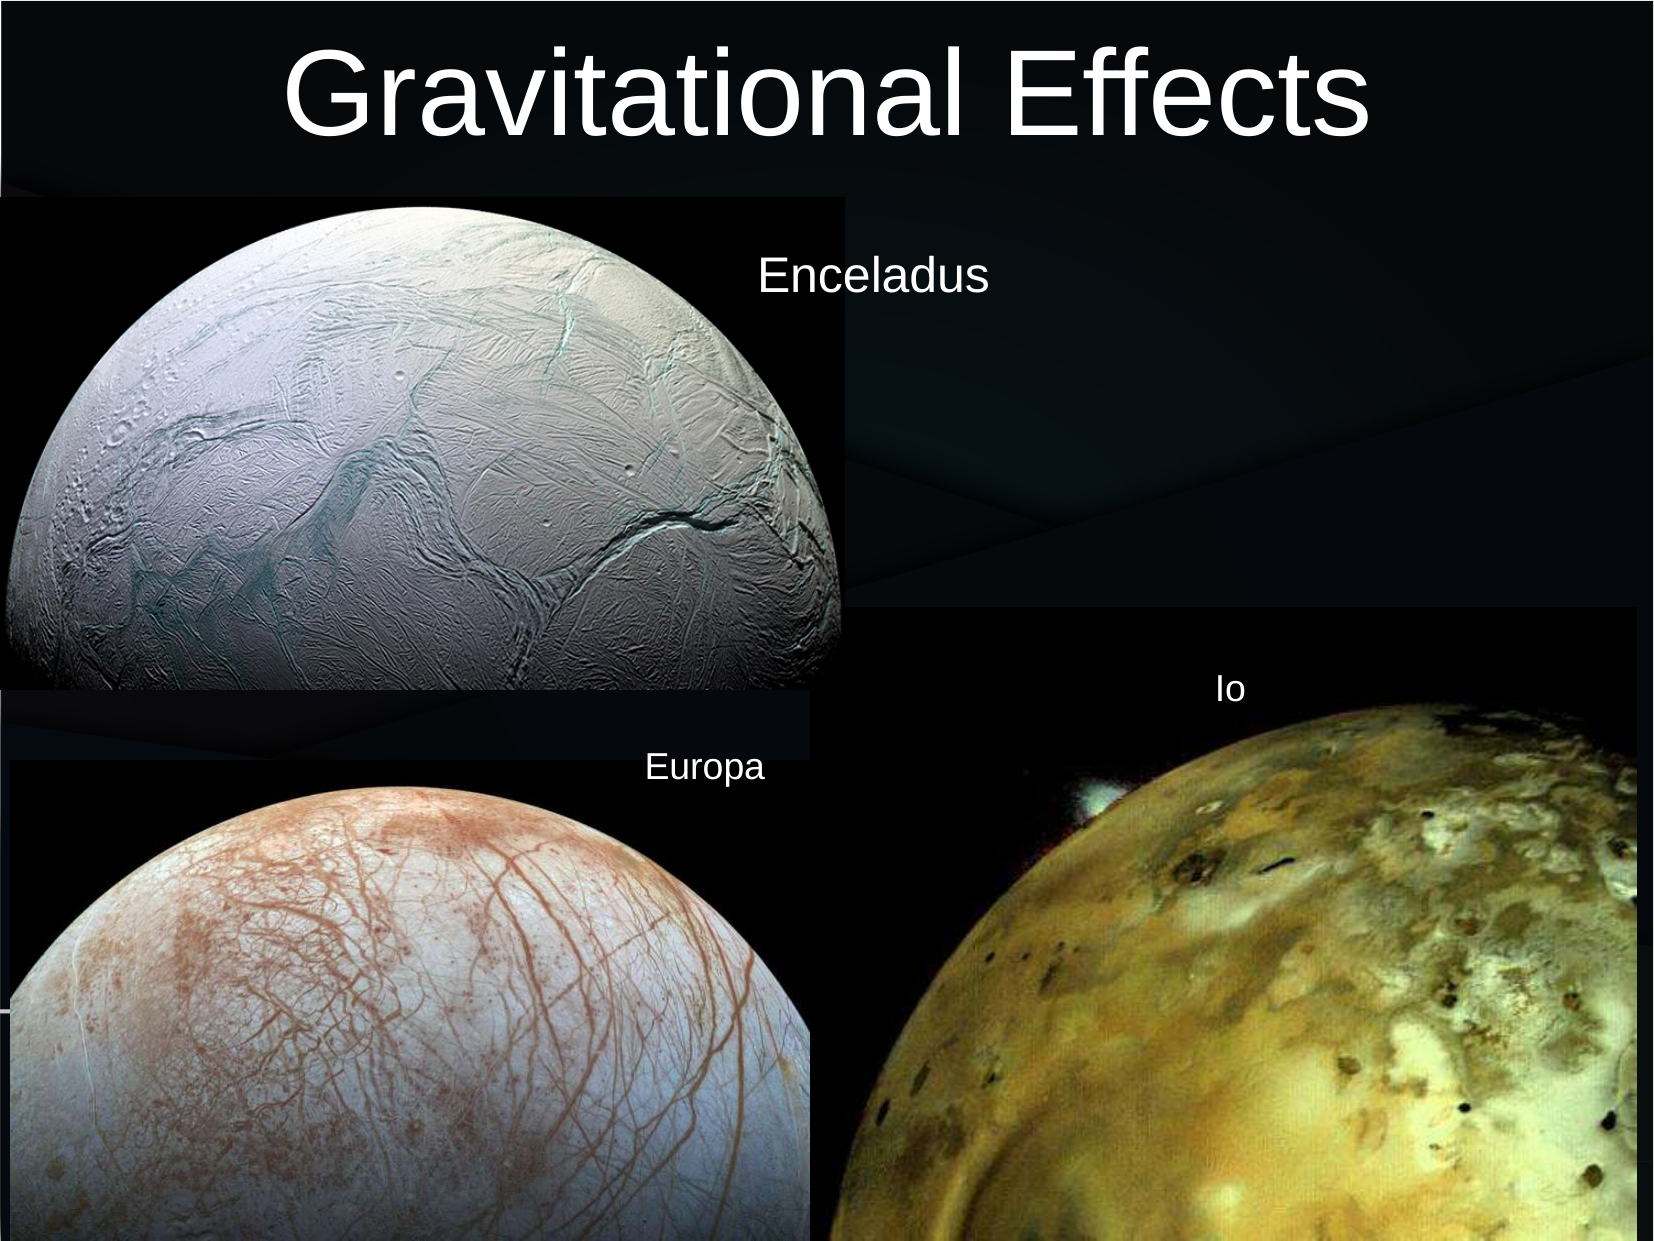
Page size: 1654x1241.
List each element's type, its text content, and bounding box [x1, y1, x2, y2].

picture [0, 0, 1654, 1241]
text_box Io [1200, 660, 1261, 717]
title Gravitational Effects [90, 20, 1566, 166]
text_box Enceladus [742, 240, 1006, 311]
text_box Europa [629, 738, 781, 796]
